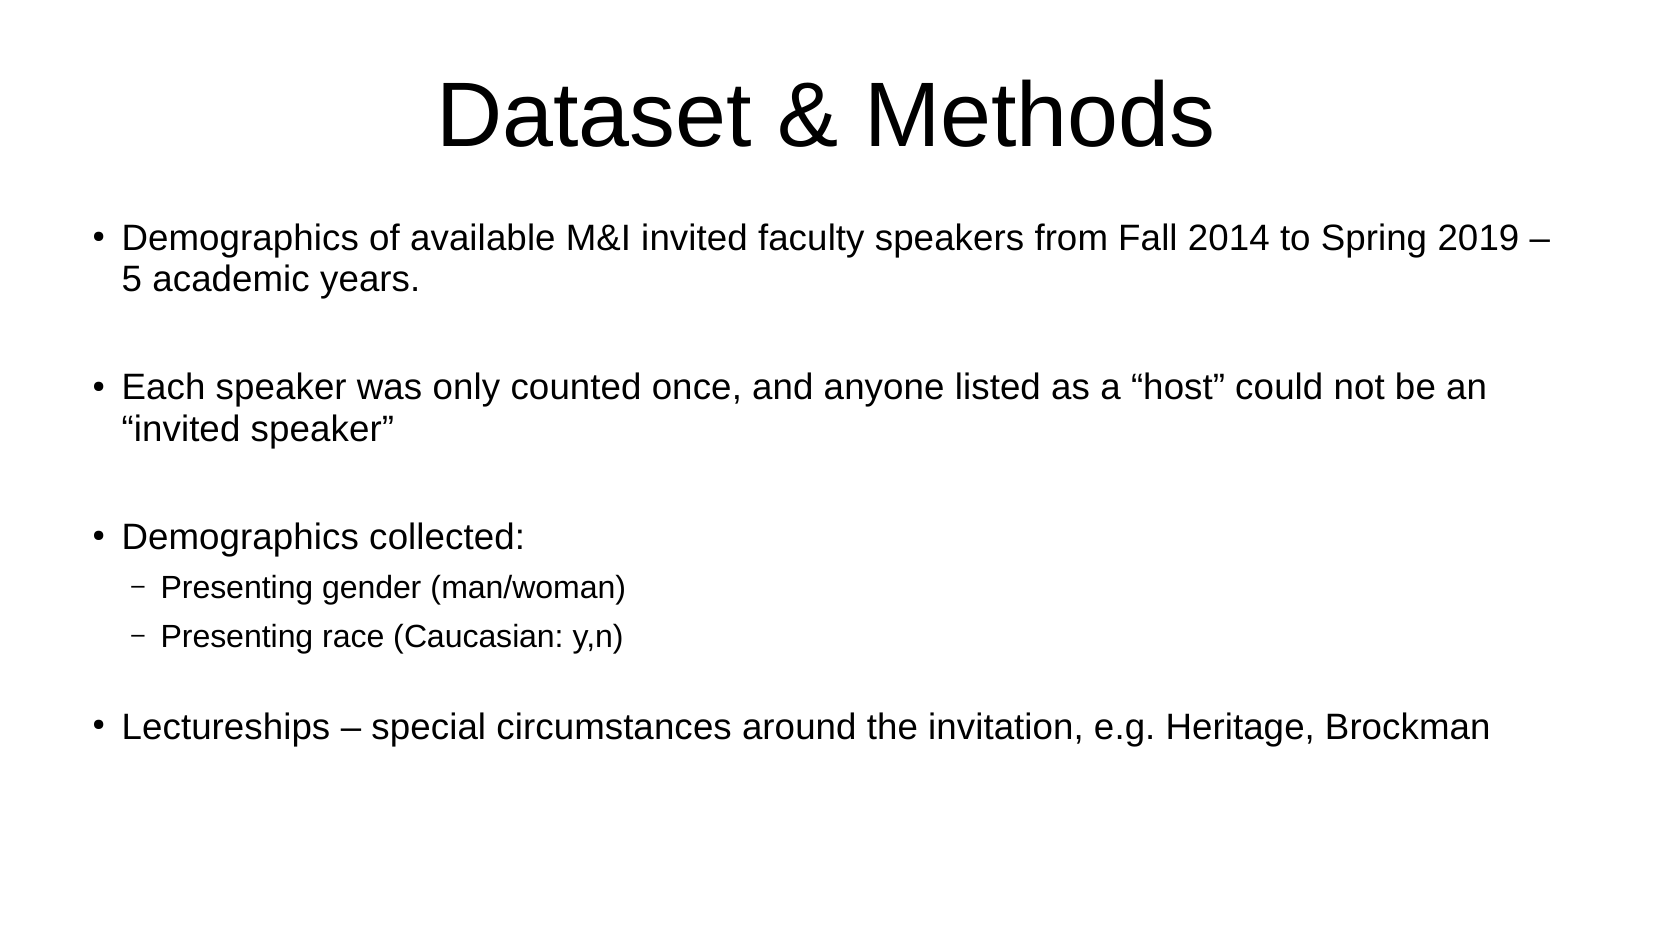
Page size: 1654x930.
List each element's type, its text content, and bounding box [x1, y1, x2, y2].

list Demographics of available M&I invited faculty speakers from Fall 2014 to Spring 2019 – 5 academic years. Each speaker was only counted once, and anyone listed as a “host” could not be an “invited speaker” Demographics collected: Presenting gender (man/woman) Presenting race (Caucasian: y,n) Lectureships – special circumstances around the invitation, e.g. Heritage, Brockman [82, 217, 1571, 757]
title Dataset & Methods [82, 37, 1571, 193]
